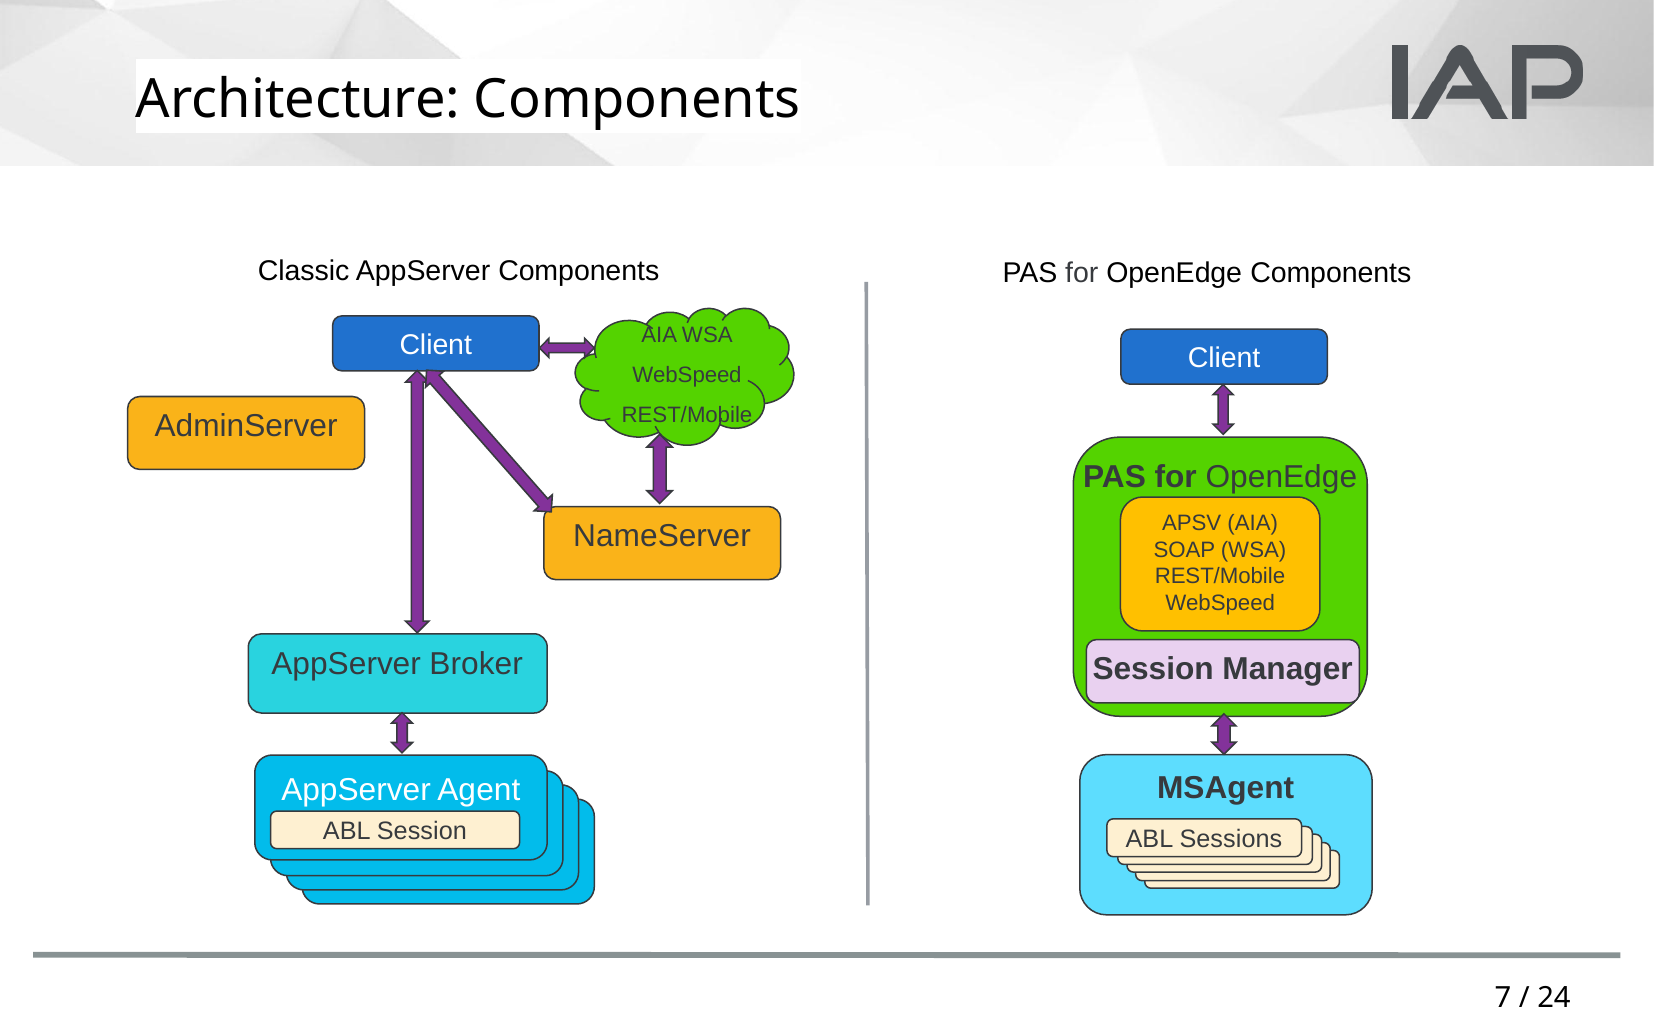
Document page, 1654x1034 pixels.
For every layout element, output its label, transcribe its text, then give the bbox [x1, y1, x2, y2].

picture [118, 182, 1536, 916]
picture [0, 0, 1654, 166]
title Architecture: Components [135, 41, 1264, 152]
